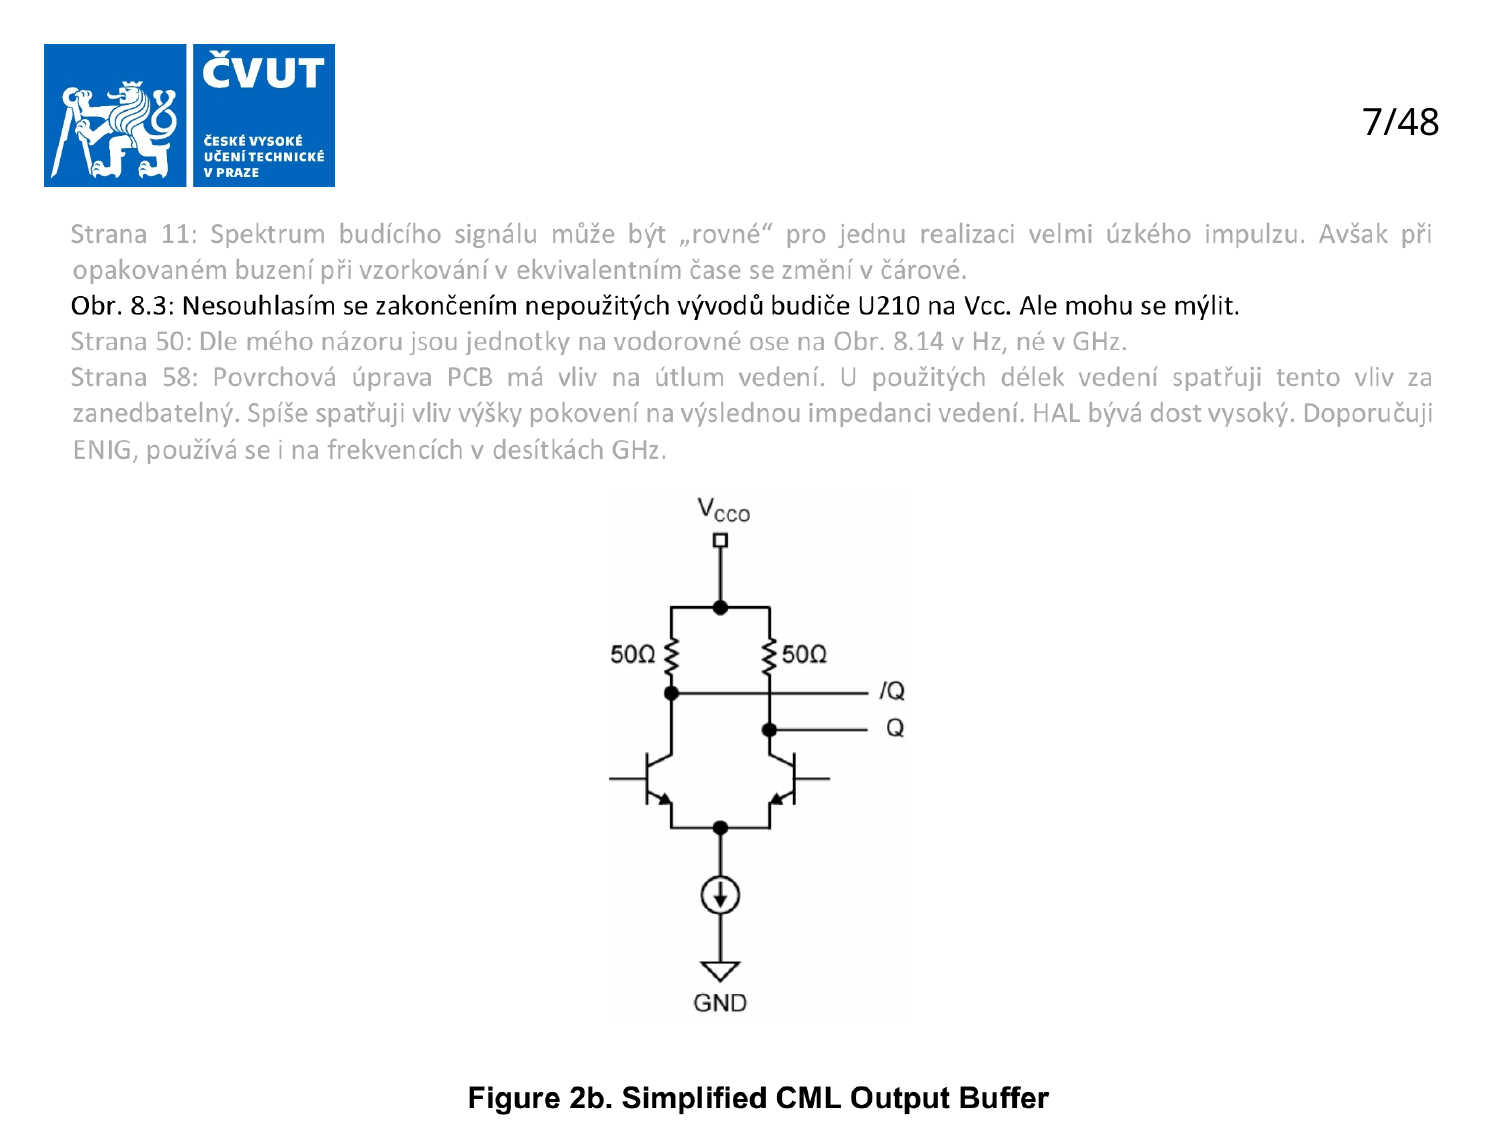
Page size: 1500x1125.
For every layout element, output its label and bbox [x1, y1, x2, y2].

picture [44, 44, 335, 187]
text_box [15, 216, 1486, 286]
picture [408, 471, 1092, 1124]
text_box [15, 329, 1486, 465]
picture [60, 286, 1441, 329]
